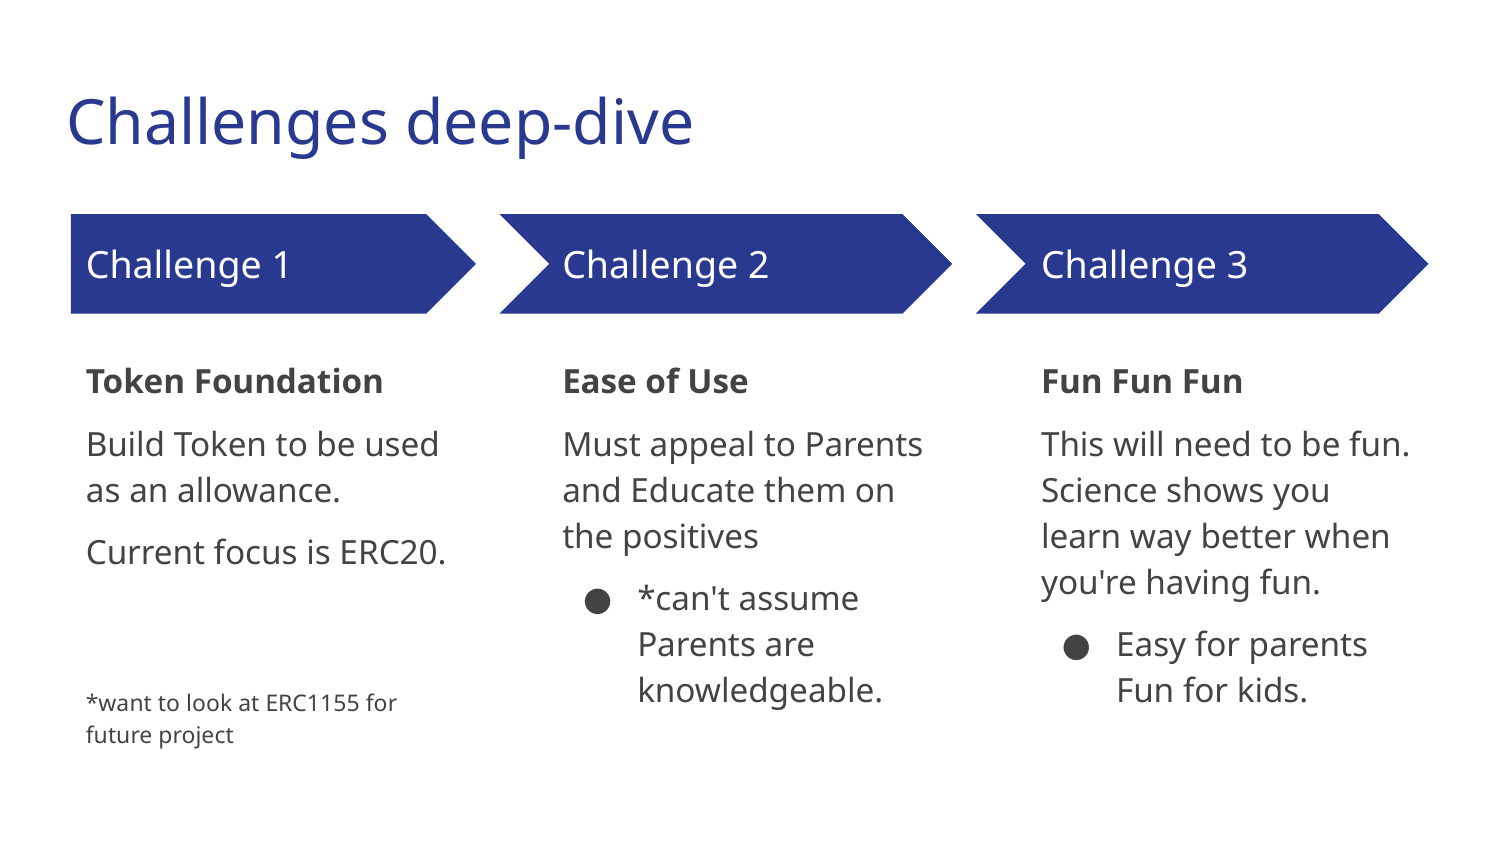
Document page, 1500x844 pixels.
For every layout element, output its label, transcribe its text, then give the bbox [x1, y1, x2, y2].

list Token Foundation Build Token to be used as an allowance. Current focus is ERC20. *want to look at ERC1155 for future project [70, 339, 477, 775]
text_box [70, 214, 476, 314]
text_box [499, 214, 953, 314]
list Challenge 1 [70, 238, 442, 290]
list Challenge 2 [547, 238, 918, 290]
list Fun Fun Fun This will need to be fun. Science shows you learn way better when you're having fun. Easy for parents Fun for kids. [1025, 339, 1432, 775]
list Ease of Use Must appeal to Parents and Educate them on the positives *can't assume Parents are knowledgeable. [547, 339, 953, 775]
list Challenge 3 [1025, 238, 1397, 290]
text_box [975, 214, 1429, 314]
title Challenges deep-dive [51, 67, 1449, 167]
